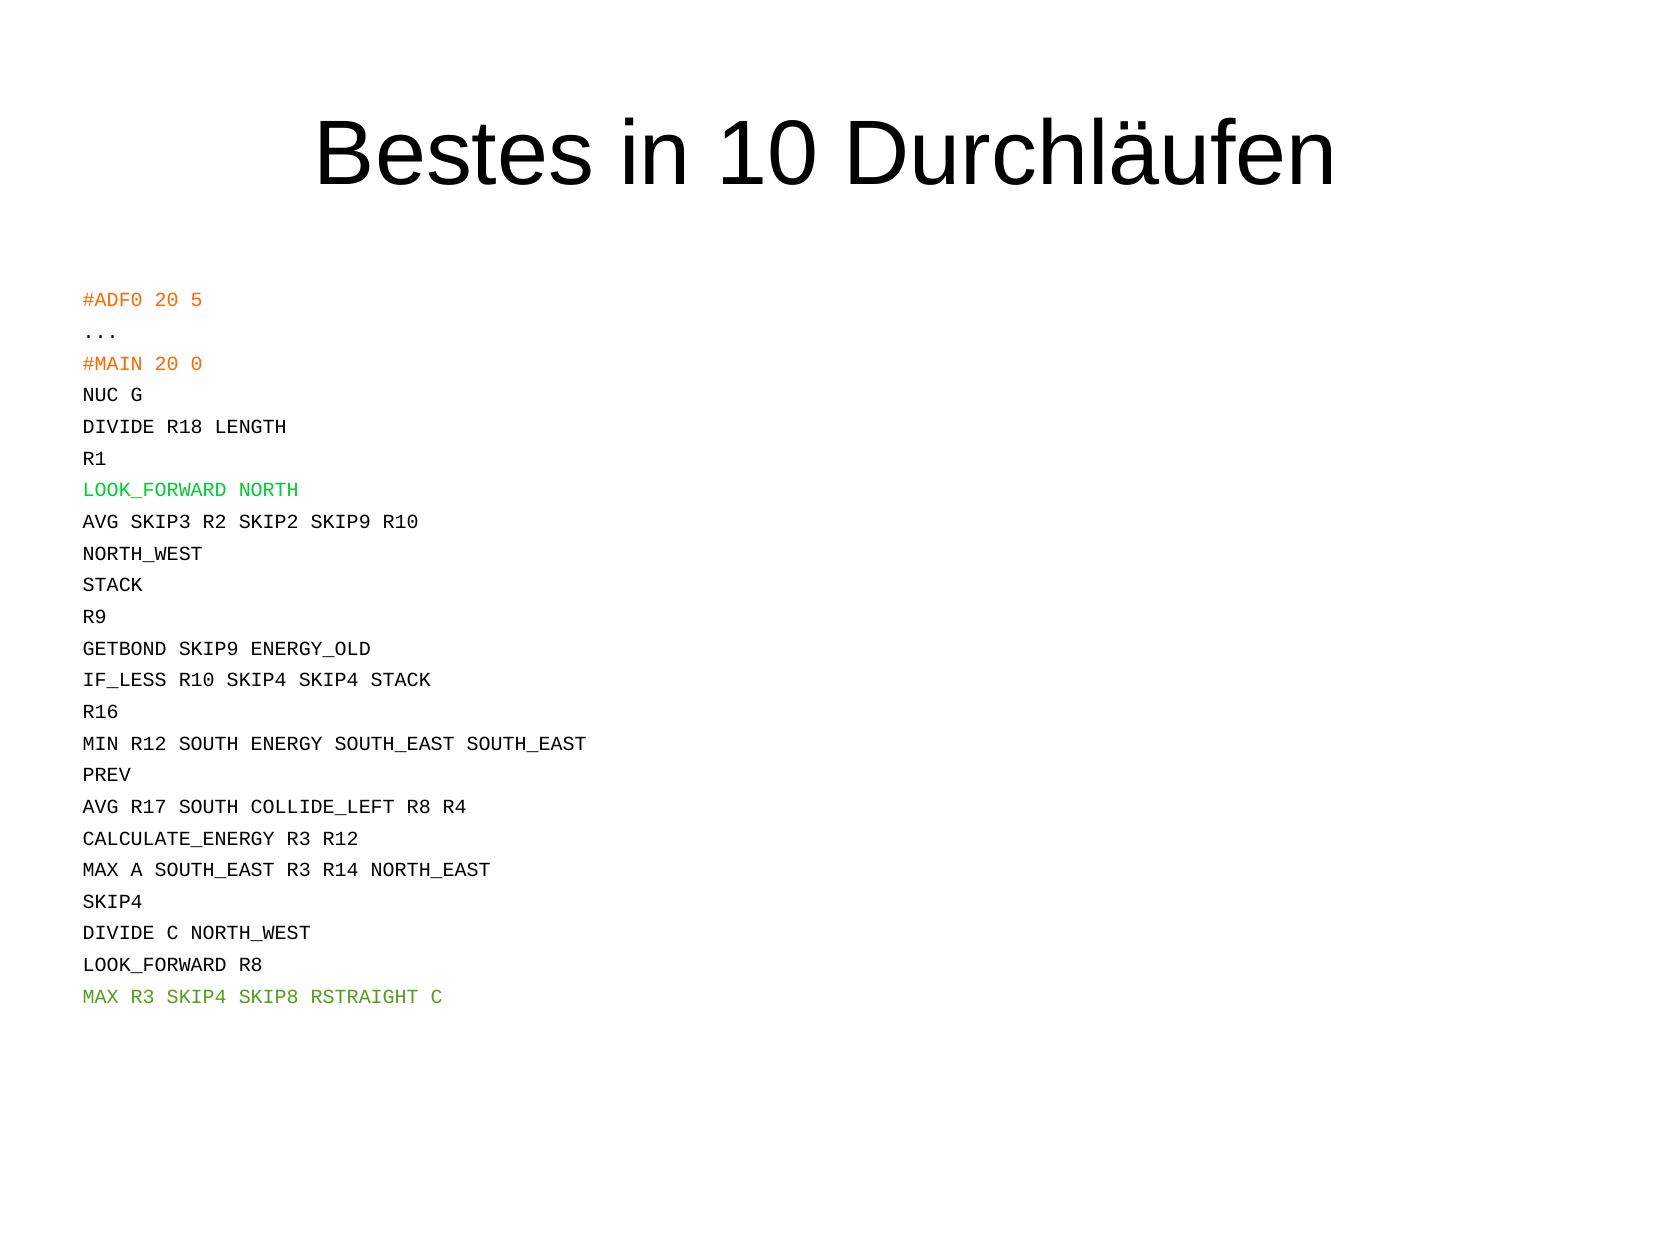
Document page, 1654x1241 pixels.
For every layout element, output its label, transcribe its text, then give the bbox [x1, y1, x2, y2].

title Bestes in 10 Durchläufen [82, 49, 1571, 257]
list #ADF0 20 5 ... #MAIN 20 0 NUC G DIVIDE R18 LENGTH R1 LOOK_FORWARD NORTH AVG SKIP3 R2 SKIP2 SKIP9 R10 NORTH_WEST STACK R9 GETBOND SKIP9 ENERGY_OLD IF_LESS R10 SKIP4 SKIP4 STACK R16 MIN R12 SOUTH ENERGY SOUTH_EAST SOUTH_EAST PREV AVG R17 SOUTH COLLIDE_LEFT R8 R4 CALCULATE_ENERGY R3 R12 MAX A SOUTH_EAST R3 R14 NORTH_EAST SKIP4 DIVIDE C NORTH_WEST LOOK_FORWARD R8 MAX R3 SKIP4 SKIP8 RSTRAIGHT C [82, 290, 1571, 1010]
